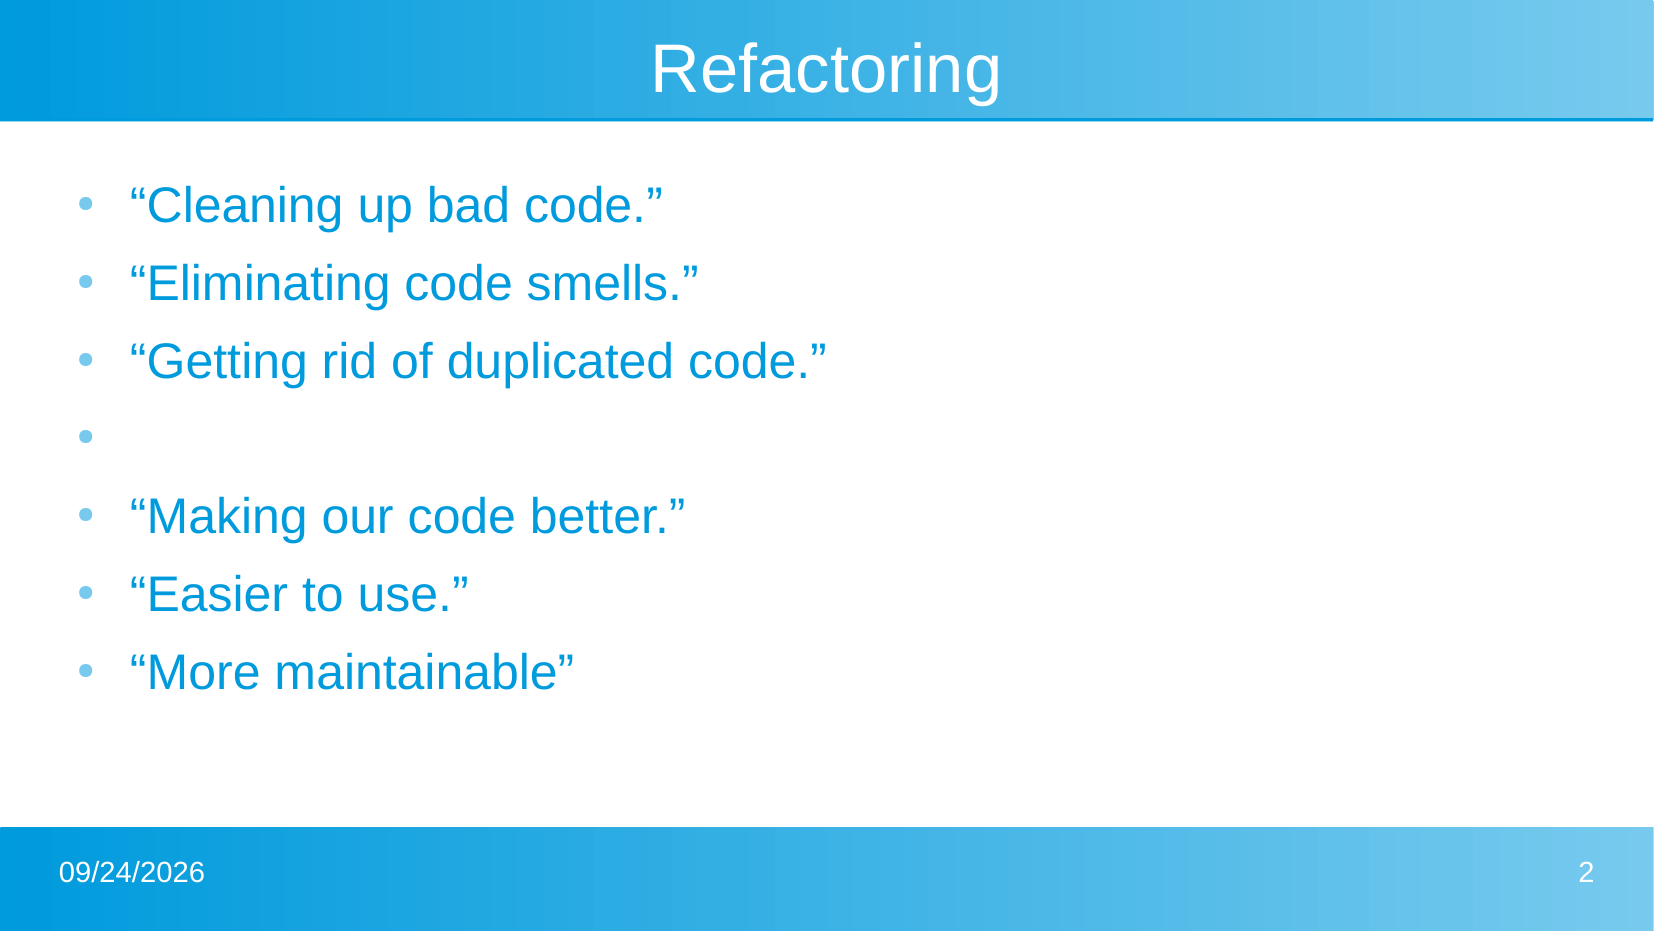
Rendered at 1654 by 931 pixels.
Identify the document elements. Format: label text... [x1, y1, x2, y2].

title Refactoring [59, 29, 1595, 108]
list “Cleaning up bad code.” “Eliminating code smells.” “Getting rid of duplicated code.” “Making our code better.” “Easier to use.” “More maintainable” [59, 177, 1595, 768]
